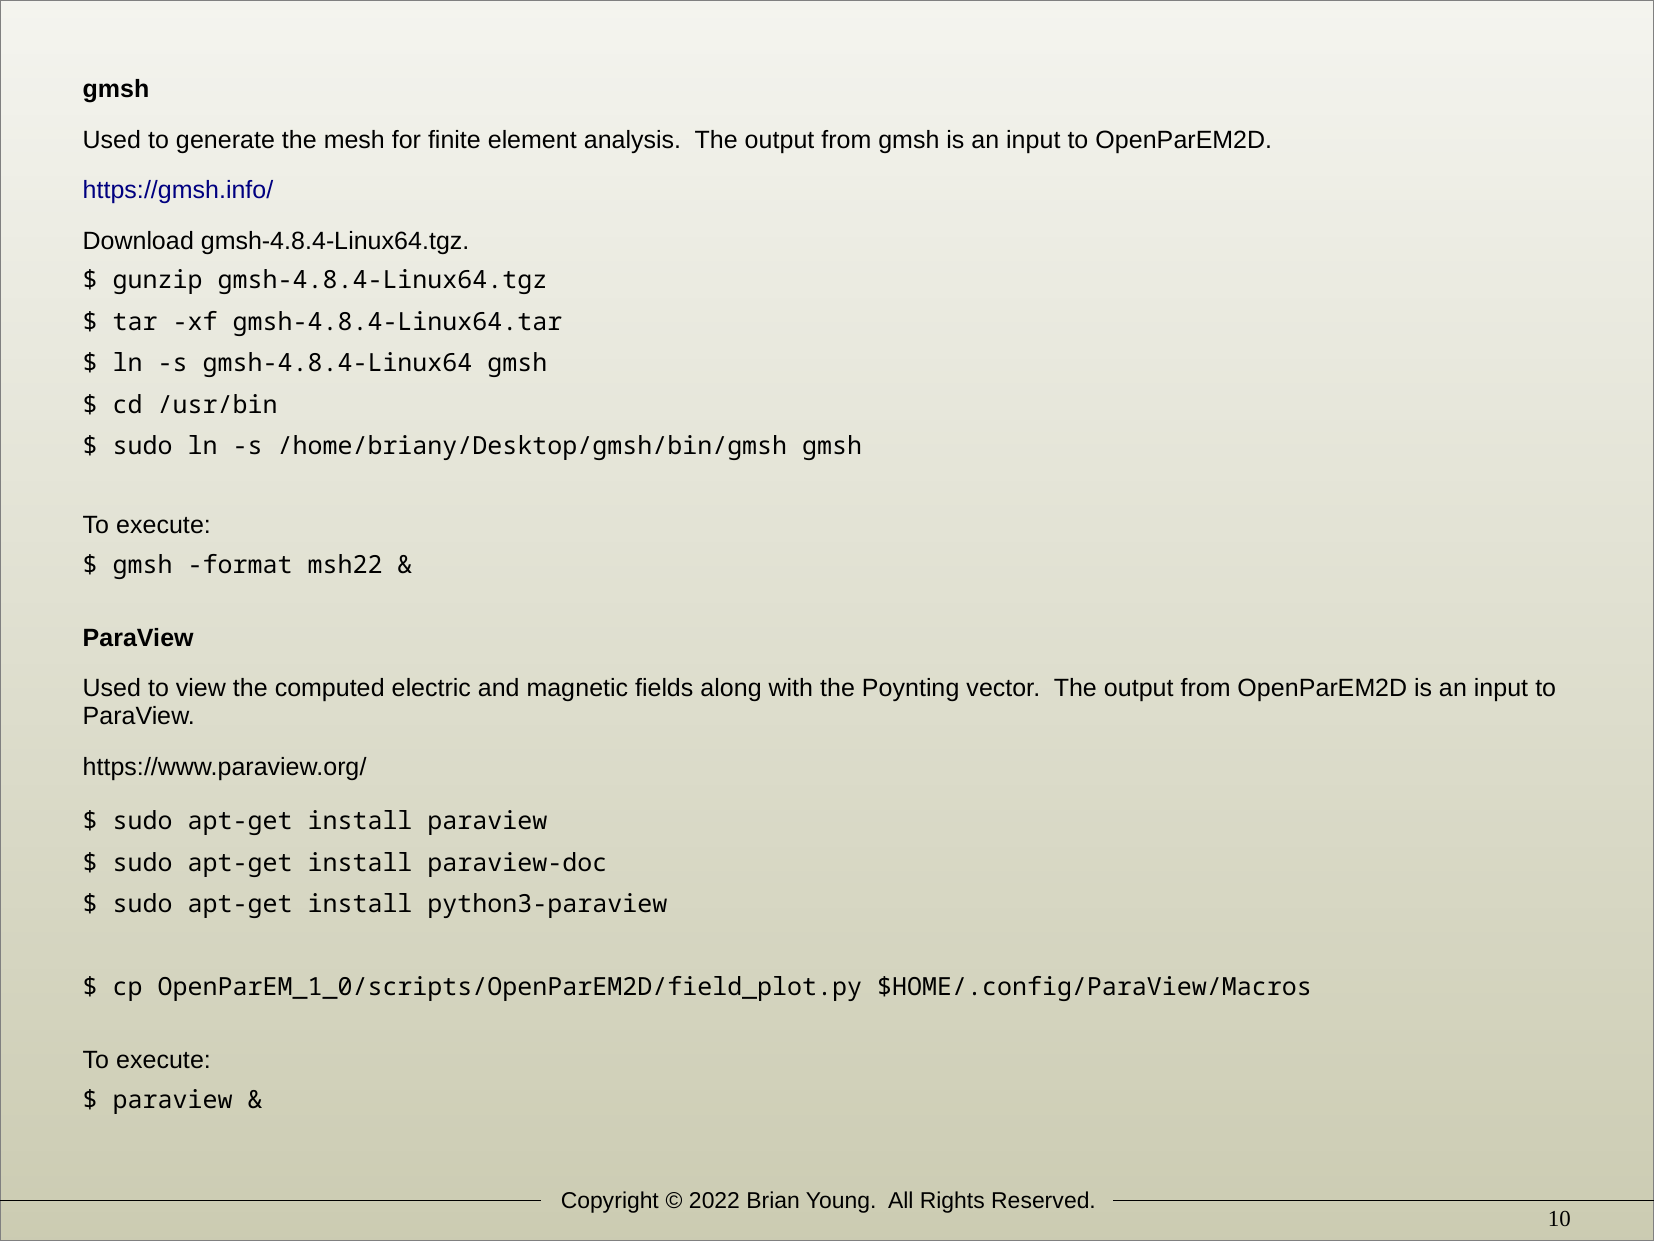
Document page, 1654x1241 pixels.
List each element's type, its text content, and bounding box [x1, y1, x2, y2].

list gmsh Used to generate the mesh for finite element analysis. The output from gmsh is an input to OpenParEM2D. https://gmsh.info/ Download gmsh-4.8.4-Linux64.tgz. $ gunzip gmsh-4.8.4-Linux64.tgz $ tar -xf gmsh-4.8.4-Linux64.tar $ ln -s gmsh-4.8.4-Linux64 gmsh $ cd /usr/bin $ sudo ln -s /home/briany/Desktop/gmsh/bin/gmsh gmsh To execute: $ gmsh -format msh22 & ParaView Used to view the computed electric and magnetic fields along with the Poynting vector. The output from OpenParEM2D is an input to ParaView. https://www.paraview.org/ $ sudo apt-get install paraview $ sudo apt-get install paraview-doc $ sudo apt-get install python3-paraview $ cp OpenParEM_1_0/scripts/OpenParEM2D/field_plot.py $HOME/.config/ParaView/Macros To execute: $ paraview & [82, 75, 1571, 1204]
